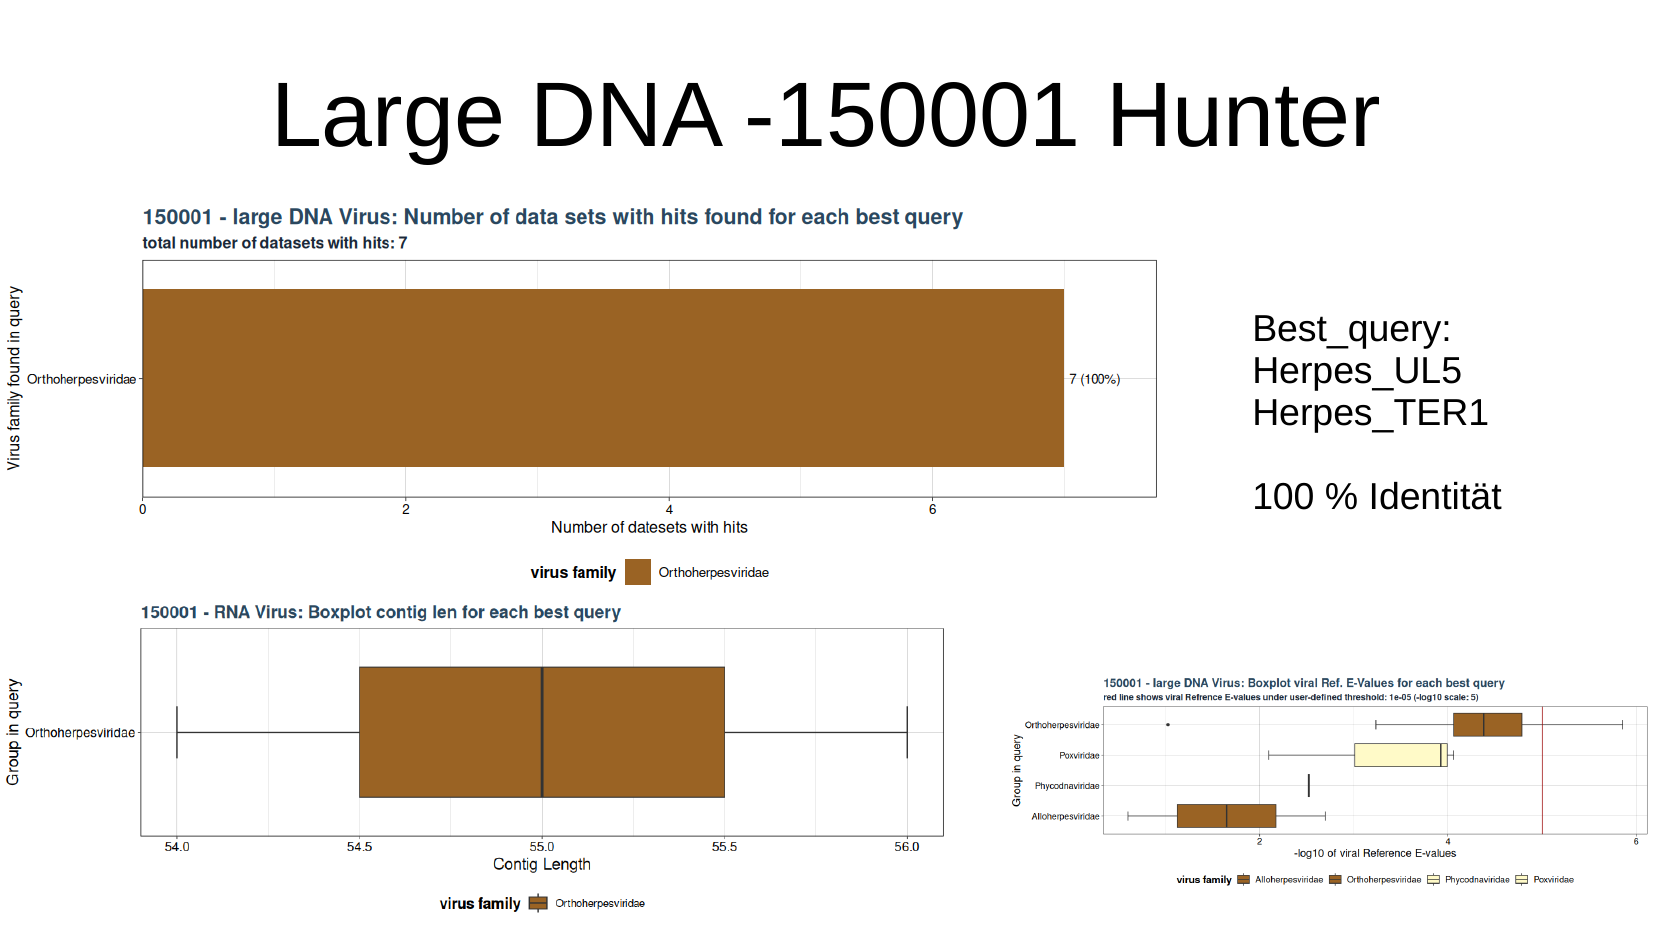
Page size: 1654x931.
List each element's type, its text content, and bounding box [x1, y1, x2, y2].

text_box Best_query: Herpes_UL5 Herpes_TER1 100 % Identität [1237, 300, 1538, 525]
picture [1008, 674, 1651, 895]
picture [0, 201, 1163, 926]
title Large DNA -150001 Hunter [82, 37, 1571, 193]
